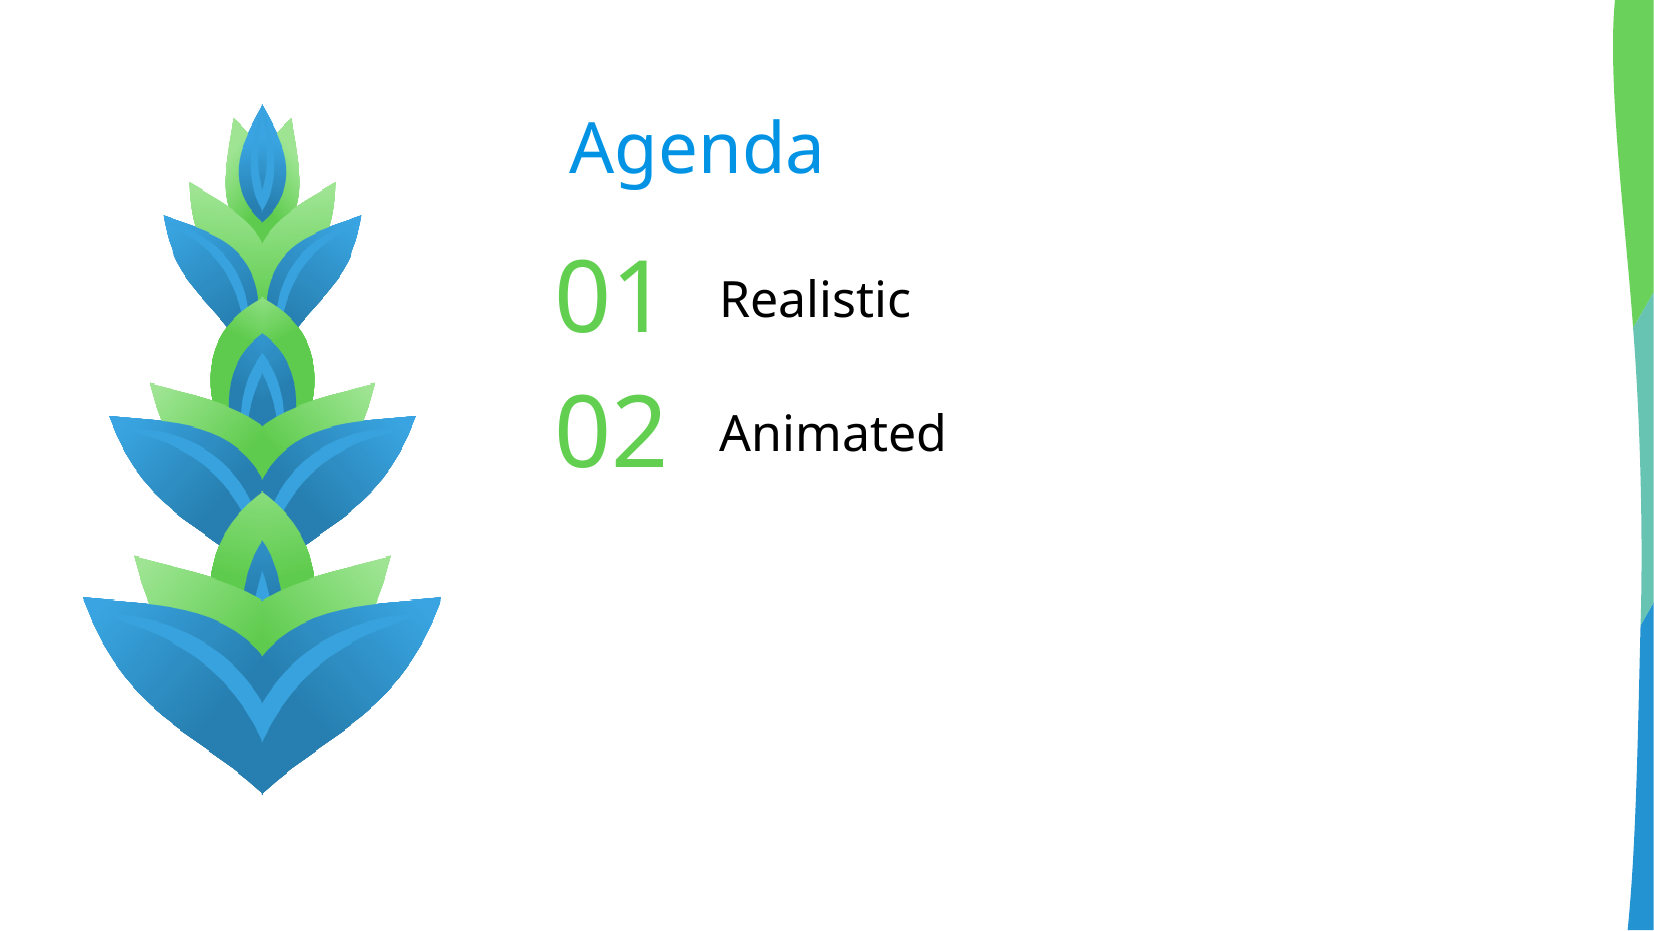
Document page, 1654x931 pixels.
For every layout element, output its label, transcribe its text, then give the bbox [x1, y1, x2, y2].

text_box Agenda [555, 95, 1654, 196]
text_box 01 [539, 225, 696, 359]
text_box 02 [539, 359, 696, 495]
text_box Animated [705, 393, 1471, 469]
text_box Realistic [705, 260, 1471, 336]
picture [83, 104, 441, 796]
